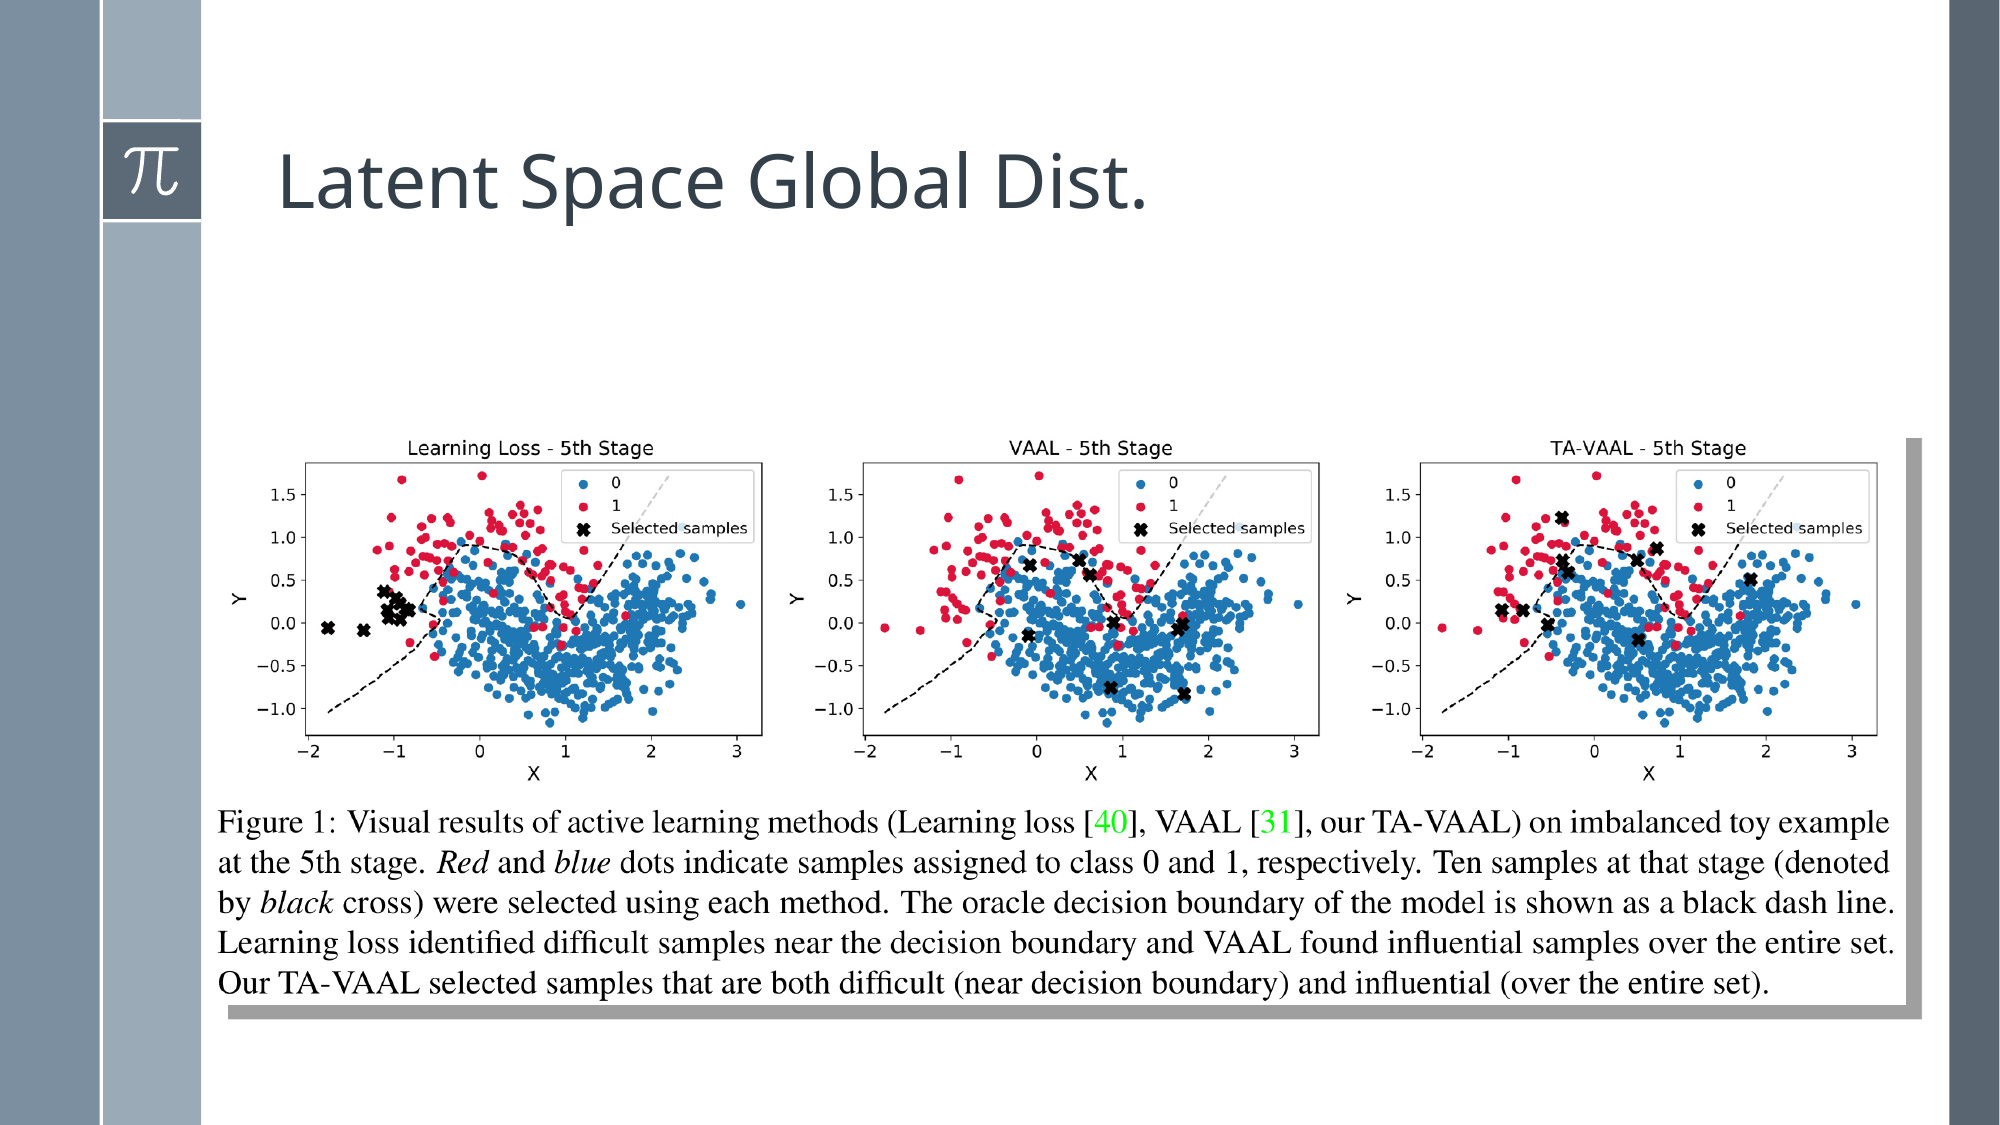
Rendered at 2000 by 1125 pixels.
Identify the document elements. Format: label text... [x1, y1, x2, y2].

picture [210, 419, 1906, 1005]
text_box Latent Space Global Dist. [261, 29, 1867, 233]
